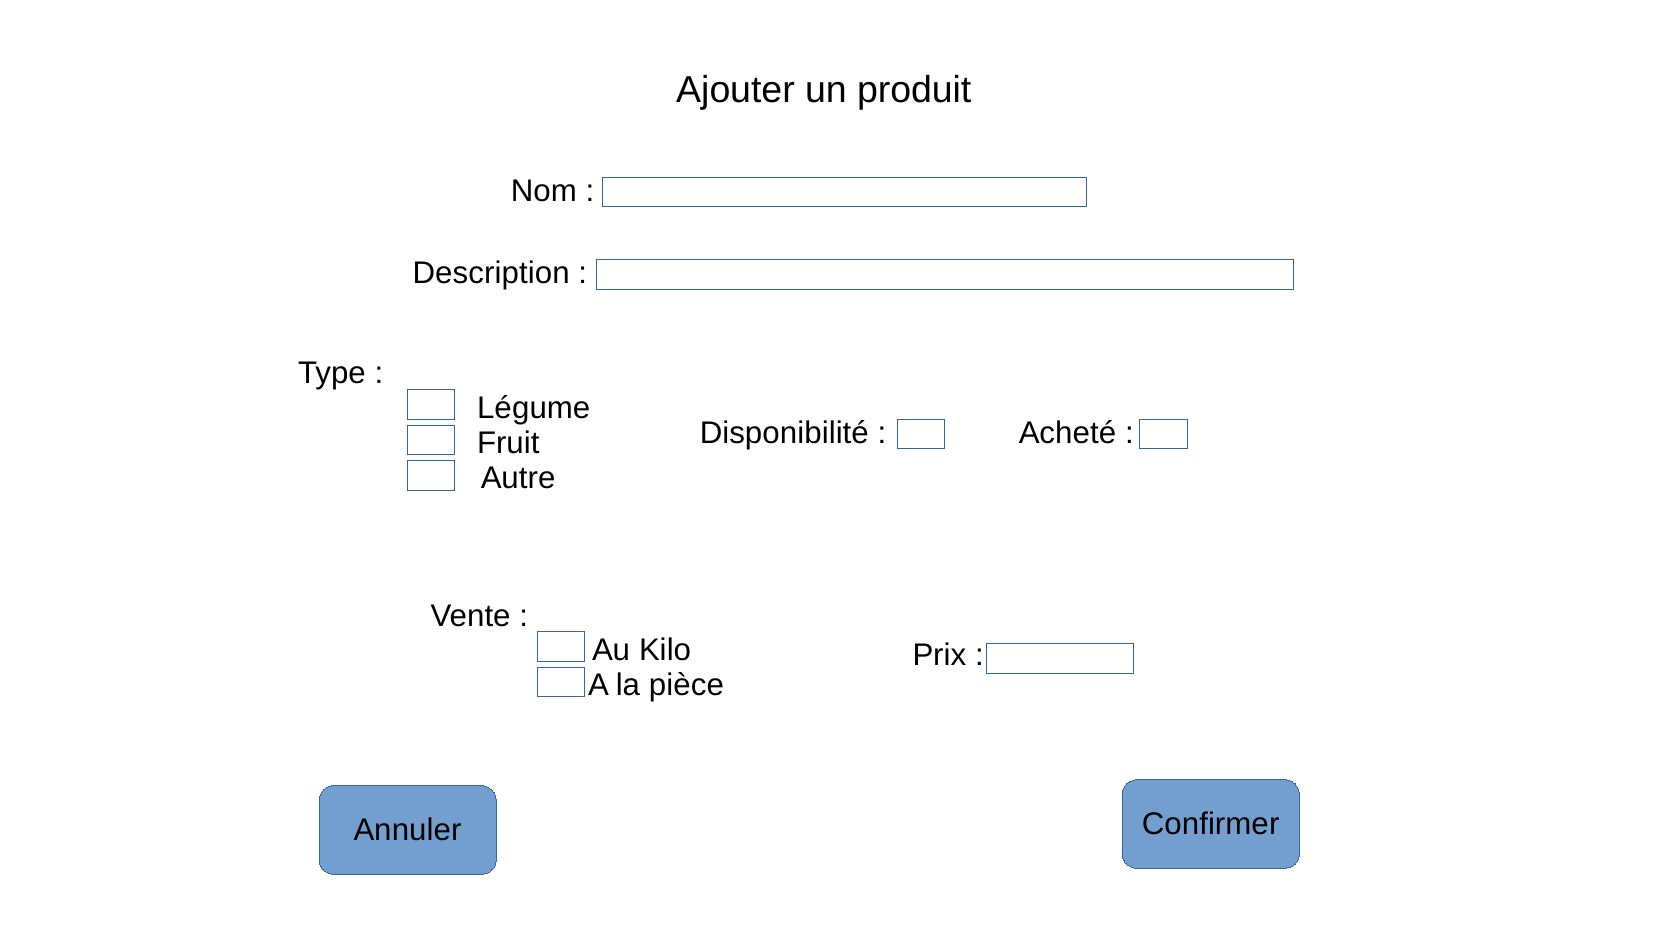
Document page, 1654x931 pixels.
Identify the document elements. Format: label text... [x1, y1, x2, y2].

text_box [596, 259, 1294, 290]
text_box [407, 460, 455, 491]
text_box Acheté : [1003, 407, 1221, 458]
text_box [537, 667, 585, 697]
text_box Ajouter un produit [661, 61, 987, 119]
text_box Disponibilité : [685, 407, 902, 458]
text_box [897, 419, 945, 449]
text_box Nom : [496, 165, 618, 254]
text_box [407, 425, 455, 455]
text_box Annuler [319, 785, 497, 875]
text_box [602, 177, 1087, 207]
text_box [537, 631, 585, 662]
text_box Prix : [897, 629, 999, 680]
text_box [407, 389, 455, 420]
text_box Description : [397, 248, 603, 298]
text_box Vente : Au Kilo A la pièce [415, 590, 898, 827]
text_box [1139, 419, 1188, 449]
text_box [986, 643, 1134, 674]
text_box Type : Légume Fruit Autre [283, 348, 697, 503]
text_box Confirmer [1122, 779, 1300, 869]
